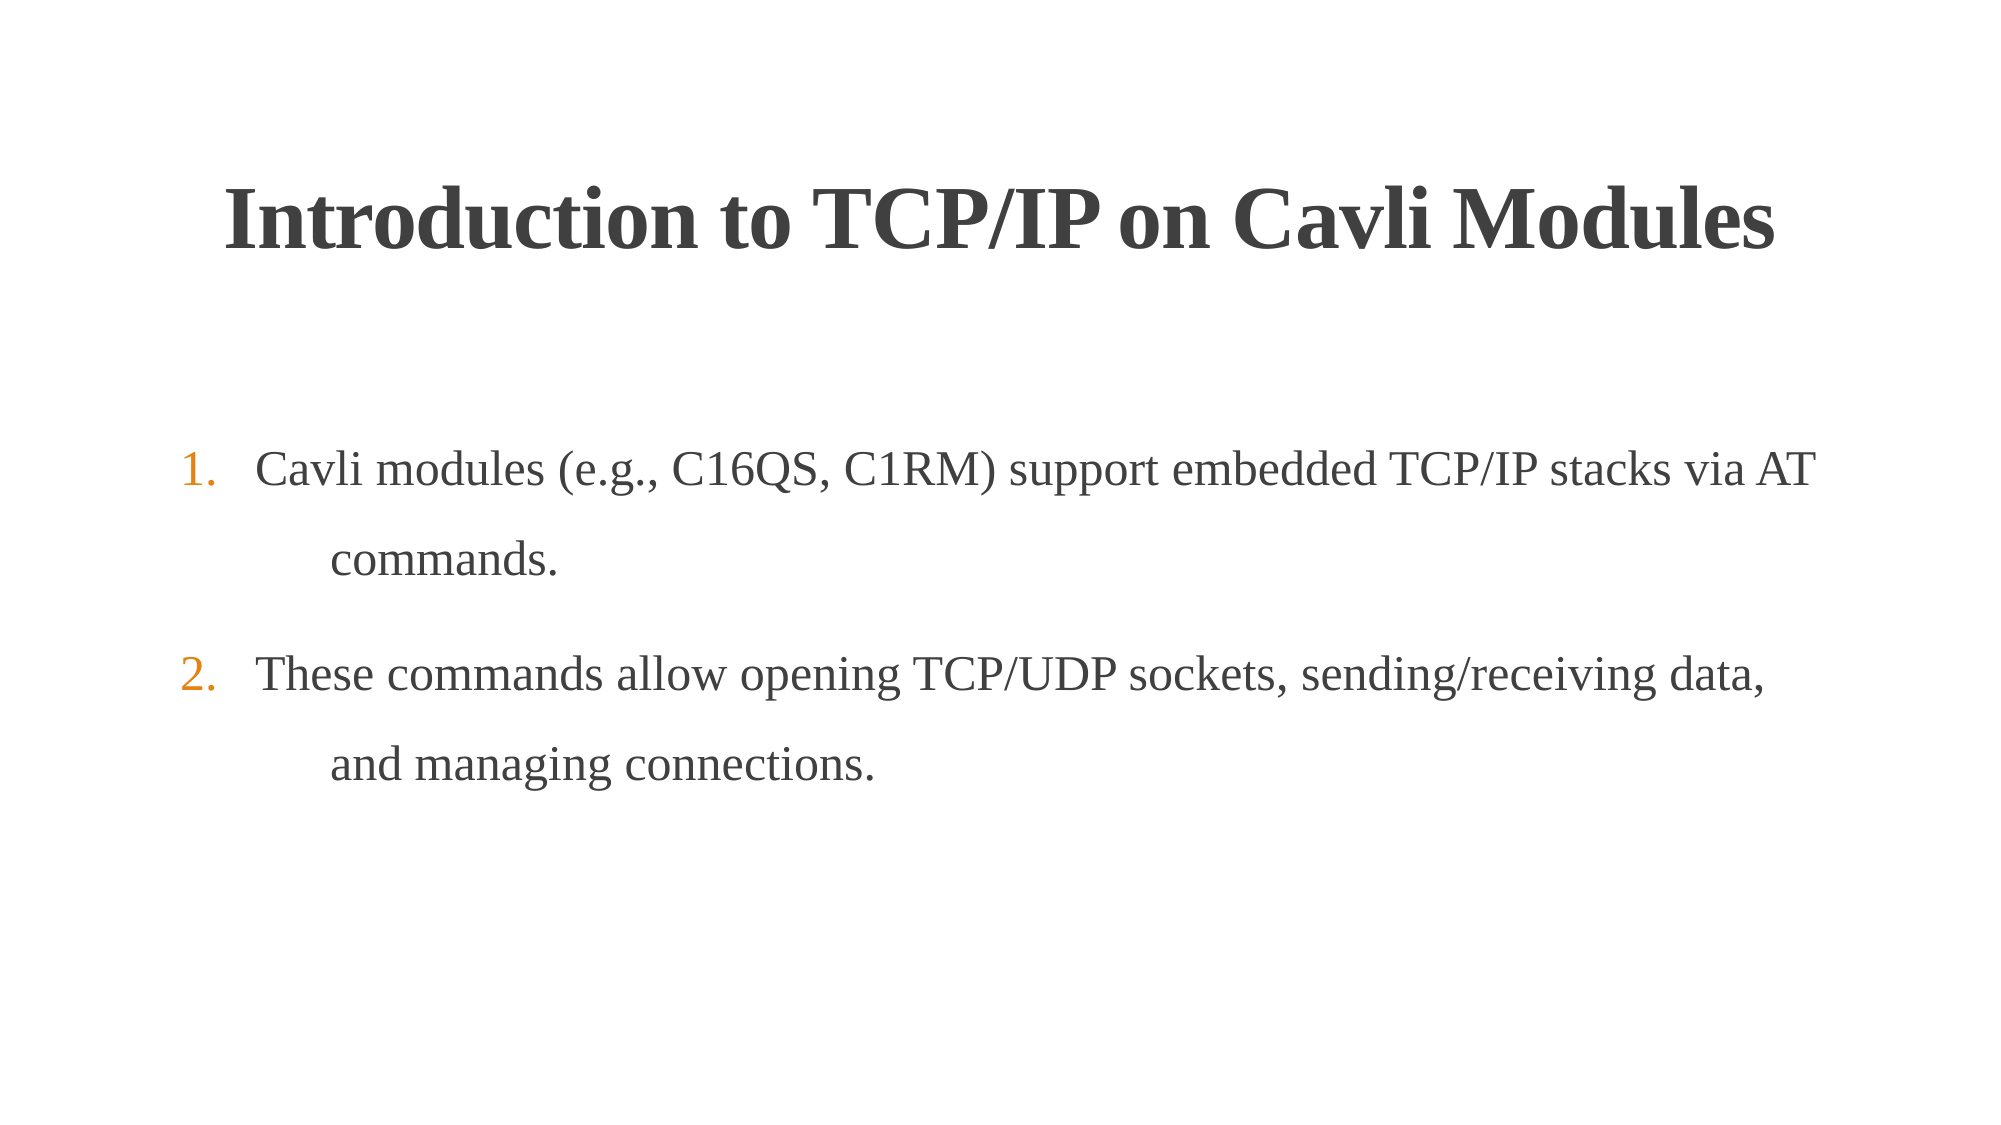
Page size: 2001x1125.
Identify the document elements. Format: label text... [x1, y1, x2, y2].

list Cavli modules (e.g., C16QS, C1RM) support embedded TCP/IP stacks via AT commands. These commands allow opening TCP/UDP sockets, sending/receiving data, and managing connections. [180, 302, 1831, 963]
title Introduction to TCP/IP on Cavli Modules [137, 164, 1863, 382]
